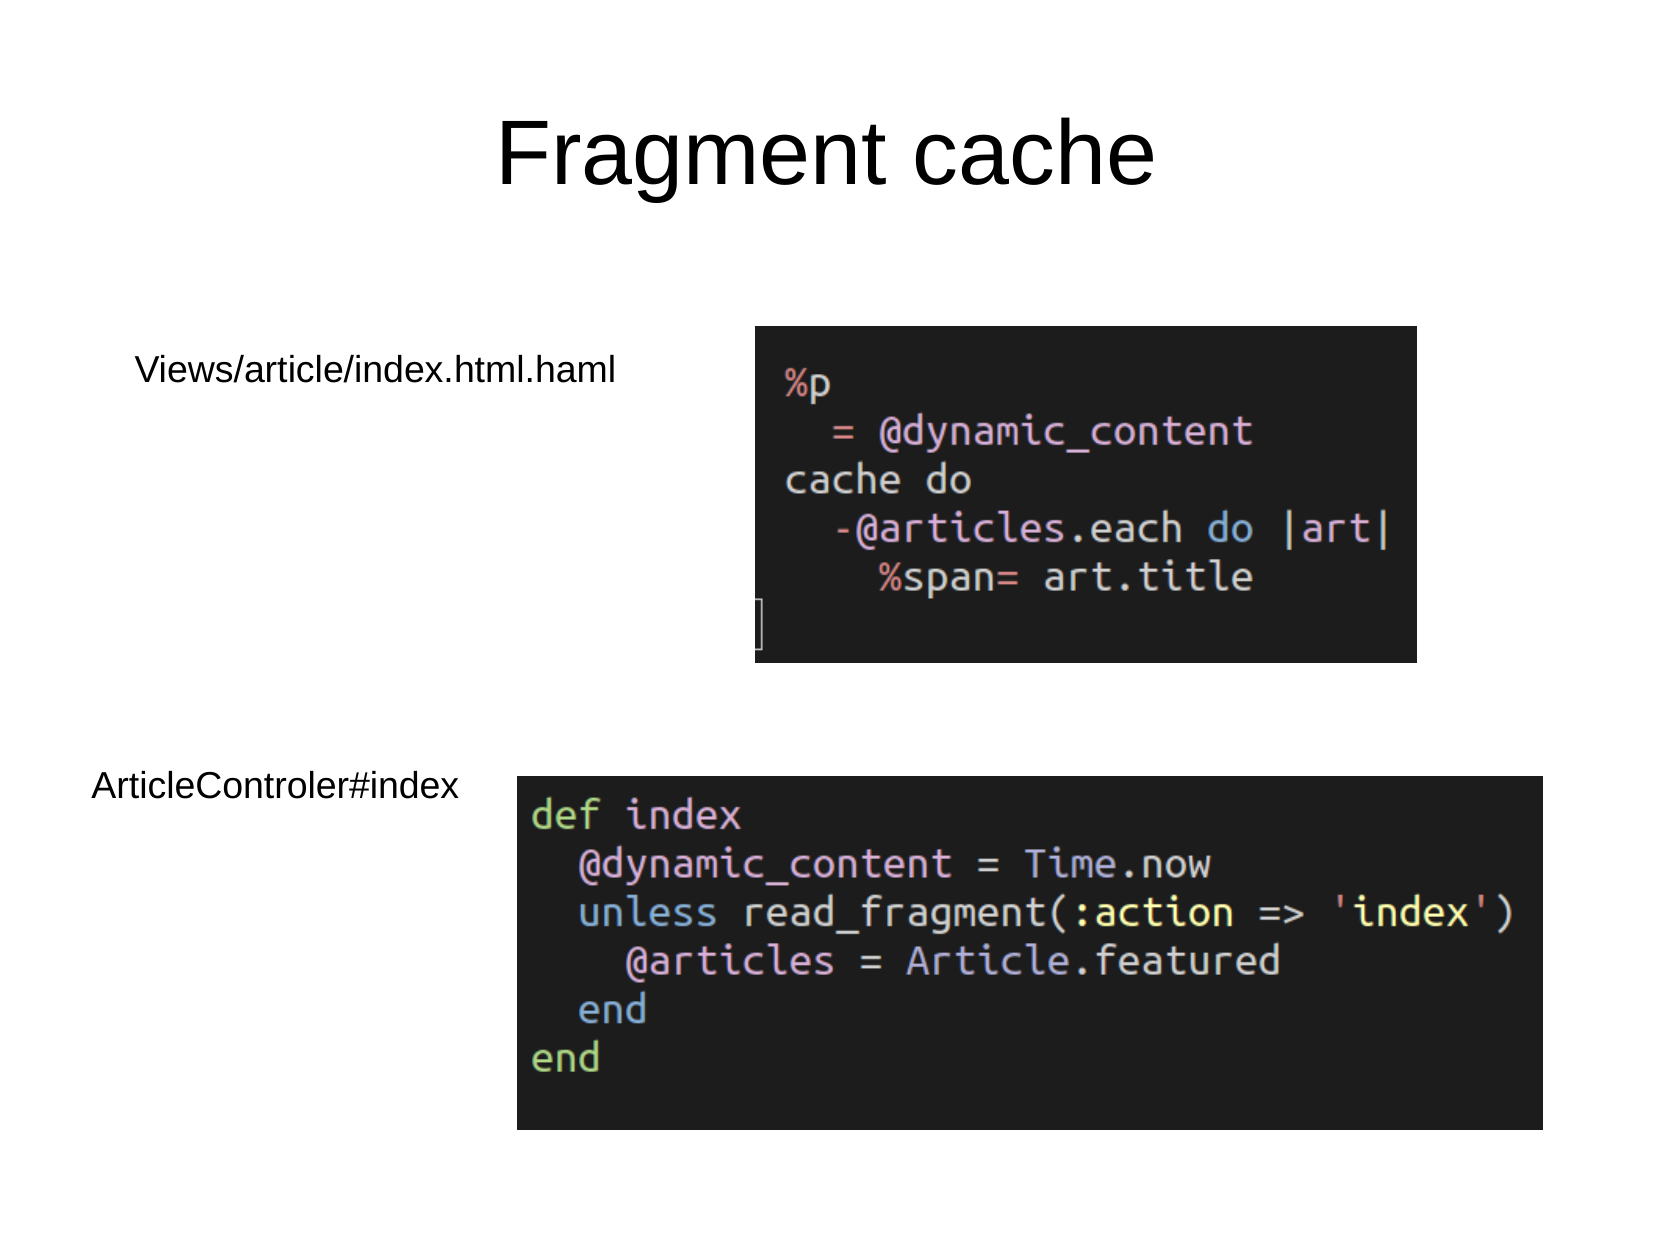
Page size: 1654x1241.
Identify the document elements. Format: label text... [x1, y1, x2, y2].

picture [517, 776, 1543, 1130]
text_box Views/article/index.html.haml [119, 340, 632, 398]
picture [755, 326, 1417, 663]
title Fragment cache [82, 49, 1571, 257]
text_box ArticleControler#index [76, 757, 475, 815]
